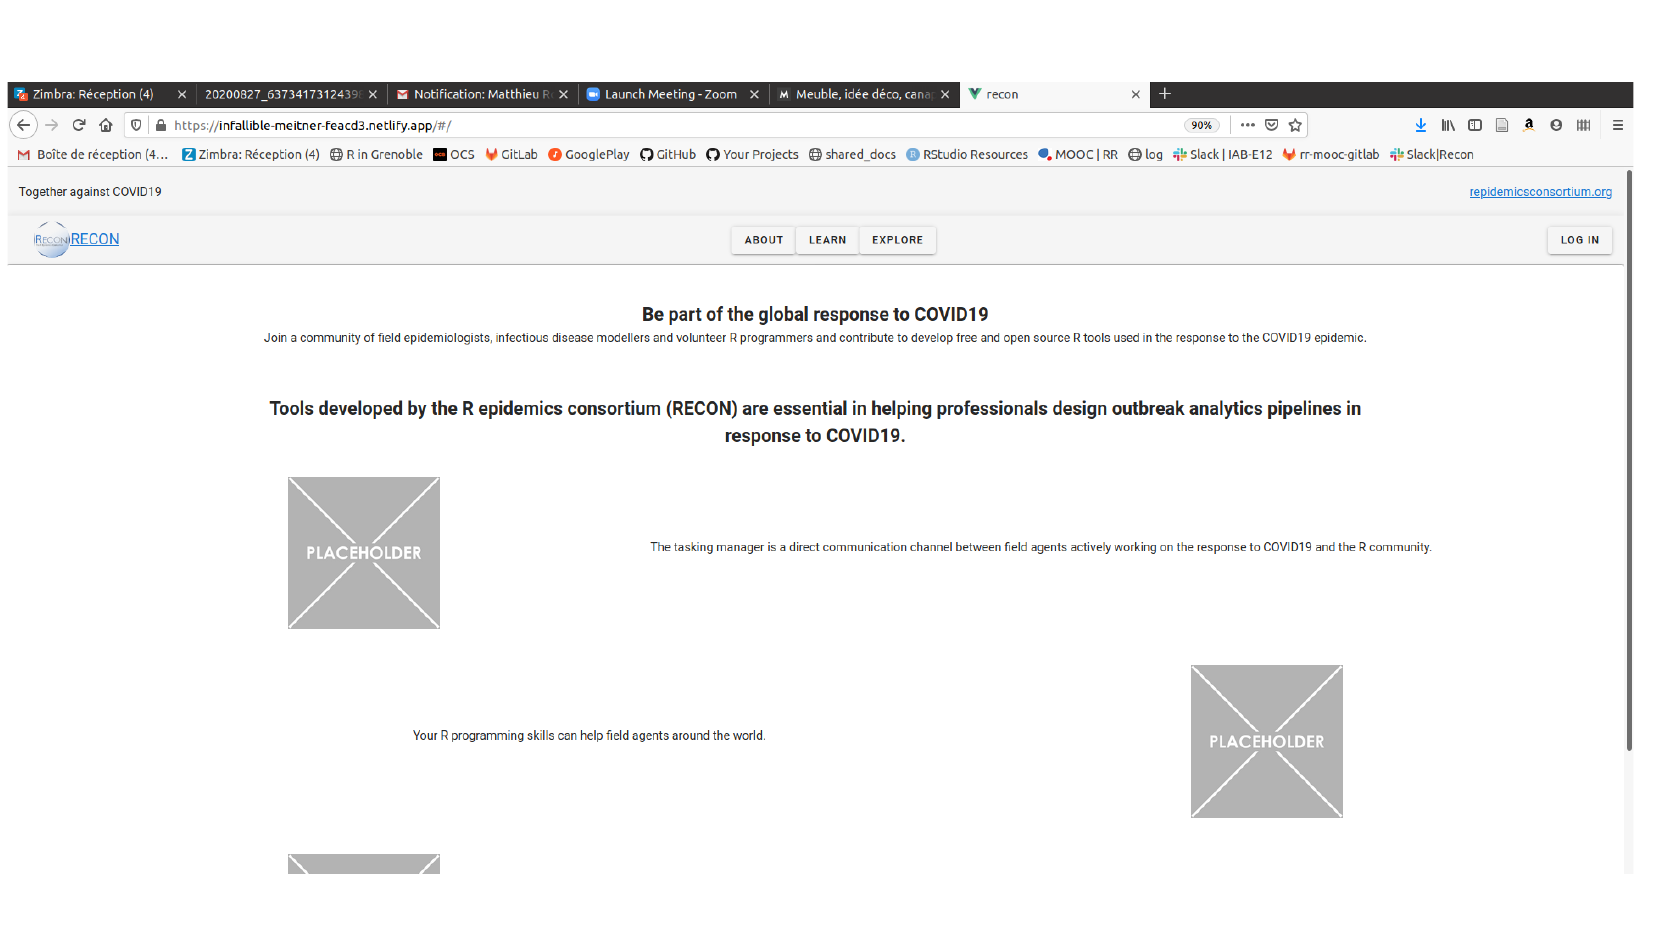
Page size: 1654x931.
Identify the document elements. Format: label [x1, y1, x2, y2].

picture [7, 82, 1634, 874]
